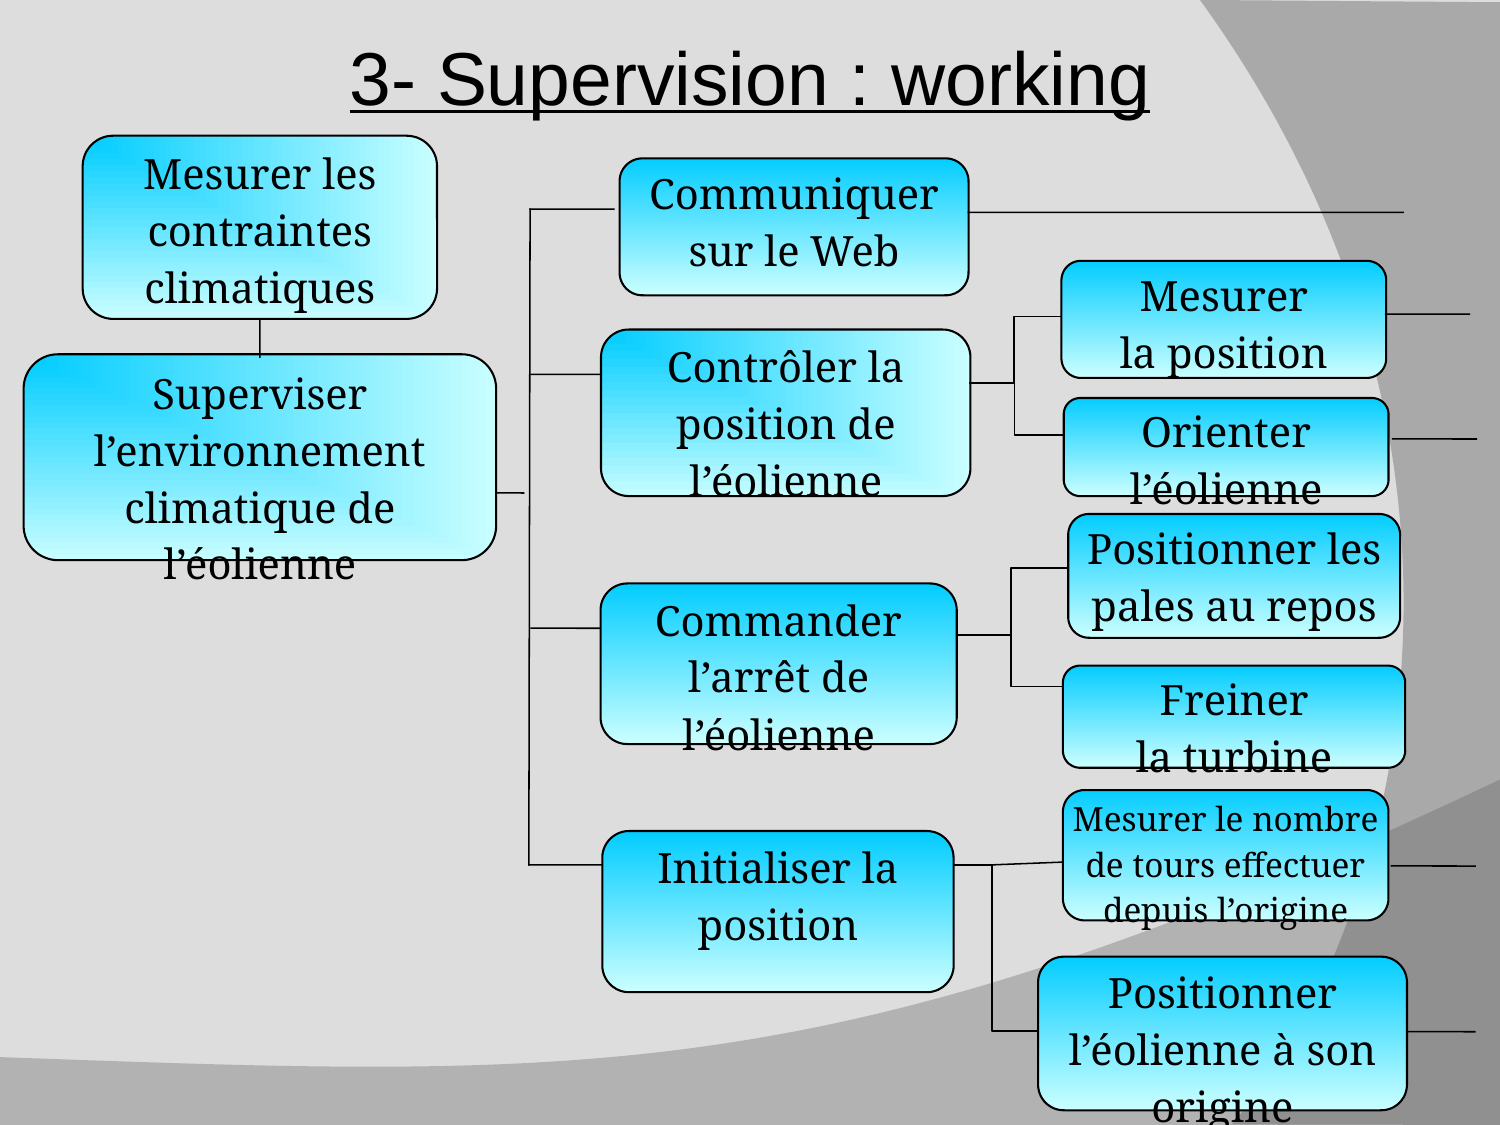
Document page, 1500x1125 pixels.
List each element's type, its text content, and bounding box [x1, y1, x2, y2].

text_box Communiquer sur le Web [619, 158, 969, 296]
text_box Mesurer la position [1061, 260, 1387, 378]
text_box Commander l’arrêt de l’éolienne [600, 583, 957, 745]
text_box Mesurer les contraintes climatiques [82, 135, 438, 319]
text_box Superviser l’environnement climatique de l’éolienne [23, 354, 497, 561]
text_box Contrôler la position de l’éolienne [601, 329, 971, 497]
text_box Positionner les pales au repos [1068, 514, 1401, 638]
text_box Mesurer le nombre de tours effectuer depuis l’origine [1062, 790, 1389, 921]
text_box 3- Supervision : working [0, 0, 1500, 159]
text_box Positionner l’éolienne à son origine [1038, 956, 1407, 1111]
text_box Freiner la turbine [1062, 665, 1406, 768]
text_box Orienter l’éolienne [1063, 398, 1389, 497]
text_box Initialiser la position [602, 831, 954, 993]
